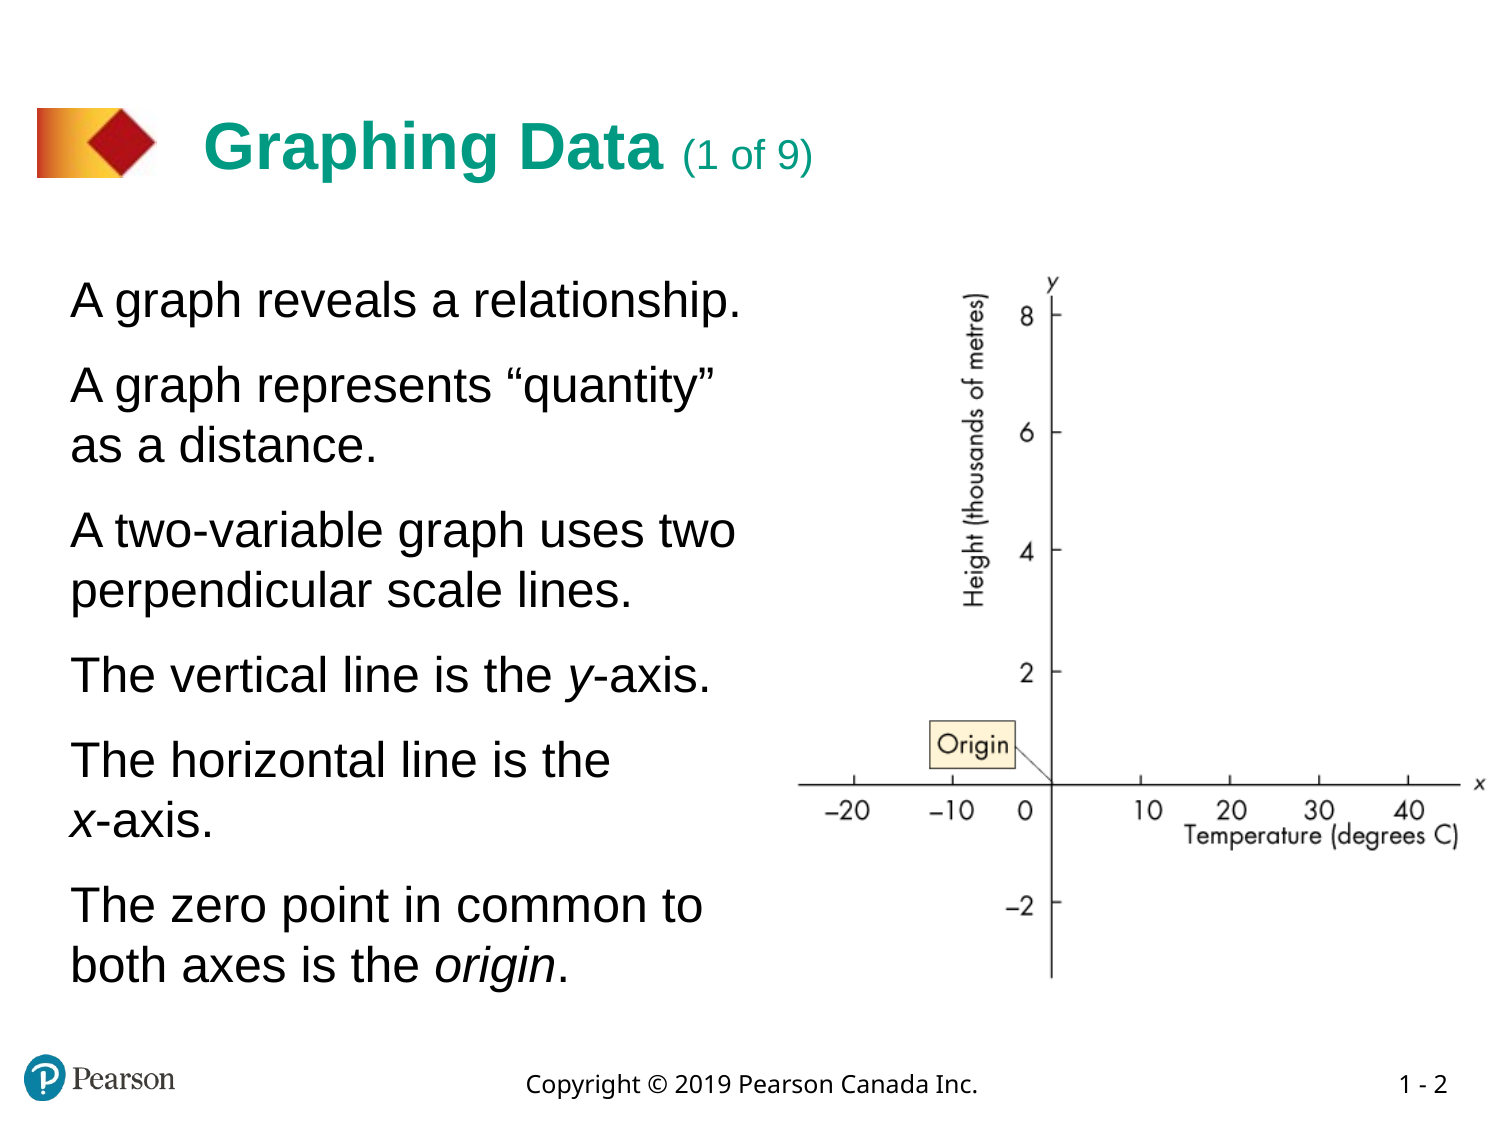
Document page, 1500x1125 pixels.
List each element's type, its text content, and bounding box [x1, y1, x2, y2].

picture [37, 108, 157, 178]
picture [24, 1084, 35, 1101]
picture [49, 1054, 175, 1101]
picture [787, 262, 1496, 993]
picture [31, 1063, 59, 1095]
list A graph reveals a relationship. A graph represents “quantity” as a distance. A two-variable graph uses two perpendicular scale lines. The vertical line is the y-axis. The horizontal line is the x-axis. The zero point in common to both axes is the origin. [37, 259, 773, 1038]
picture [24, 1054, 43, 1074]
title Graphing Data (1 of 9) [188, 50, 1364, 236]
